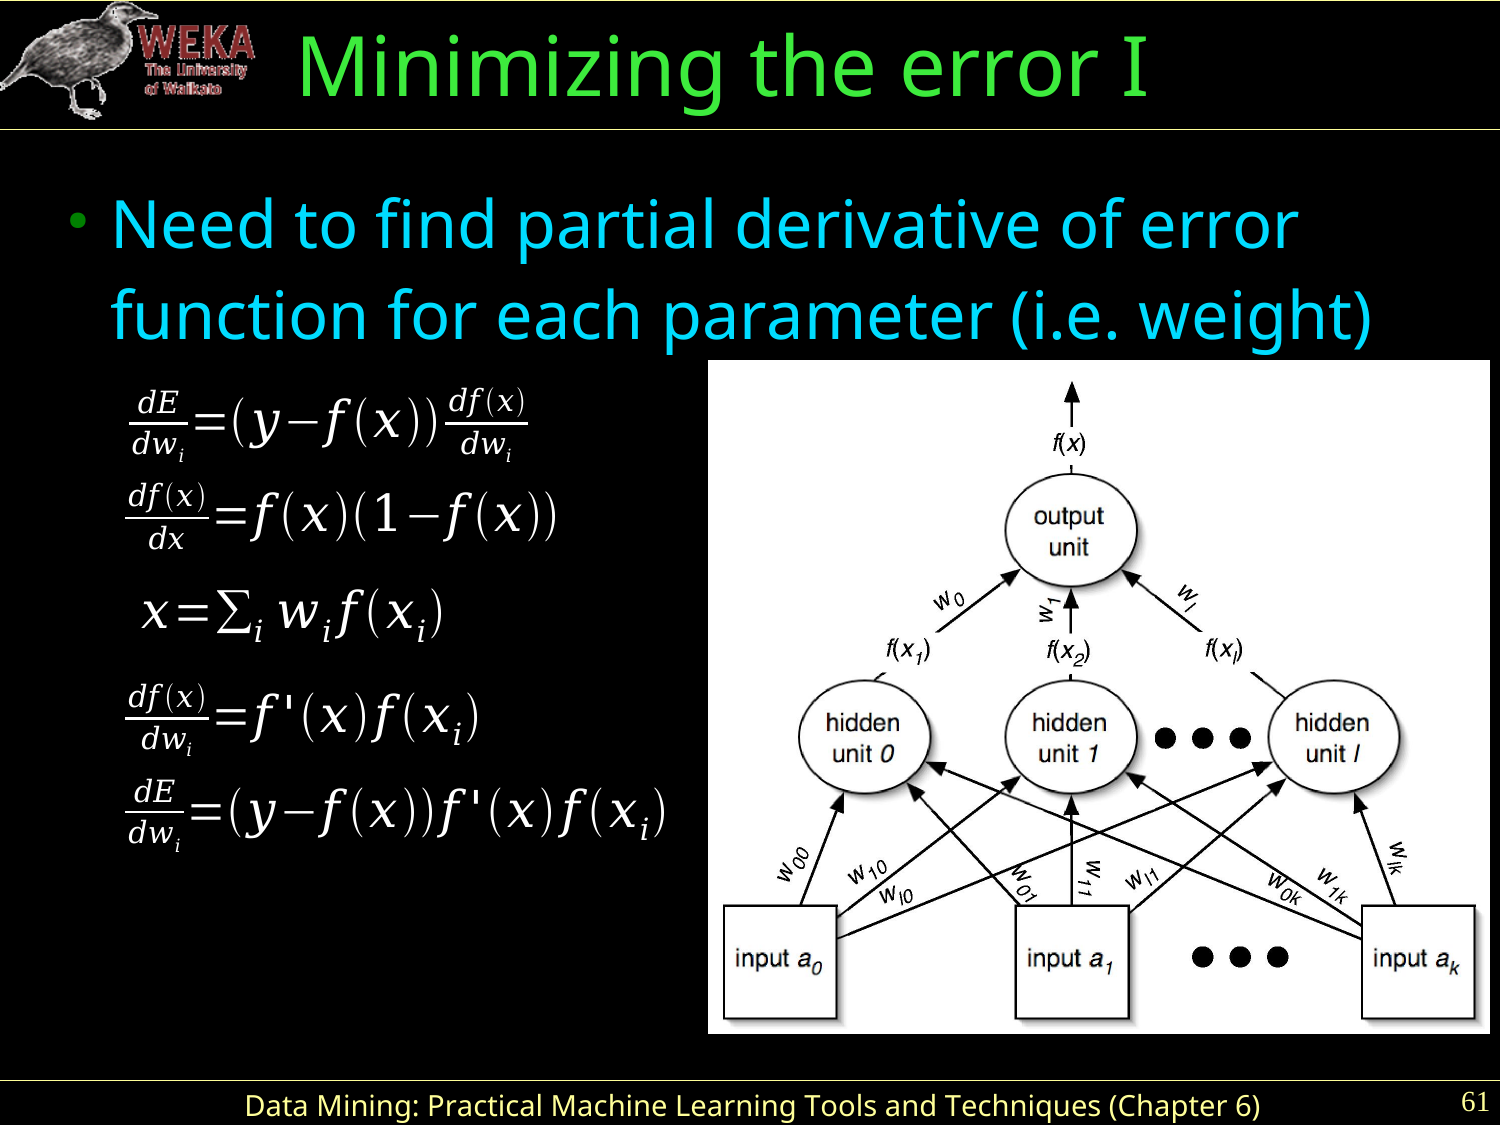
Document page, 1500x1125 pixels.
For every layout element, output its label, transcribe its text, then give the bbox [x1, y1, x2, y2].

title Minimizing the error I [295, 0, 1486, 159]
chart [118, 478, 566, 557]
picture [708, 360, 1490, 1034]
chart [134, 581, 452, 650]
list Need to find partial derivative of error function for each parameter (i.e. weight) [67, 177, 1418, 1093]
chart [121, 383, 536, 467]
picture [0, 1, 266, 129]
chart [118, 679, 488, 762]
chart [118, 774, 674, 856]
